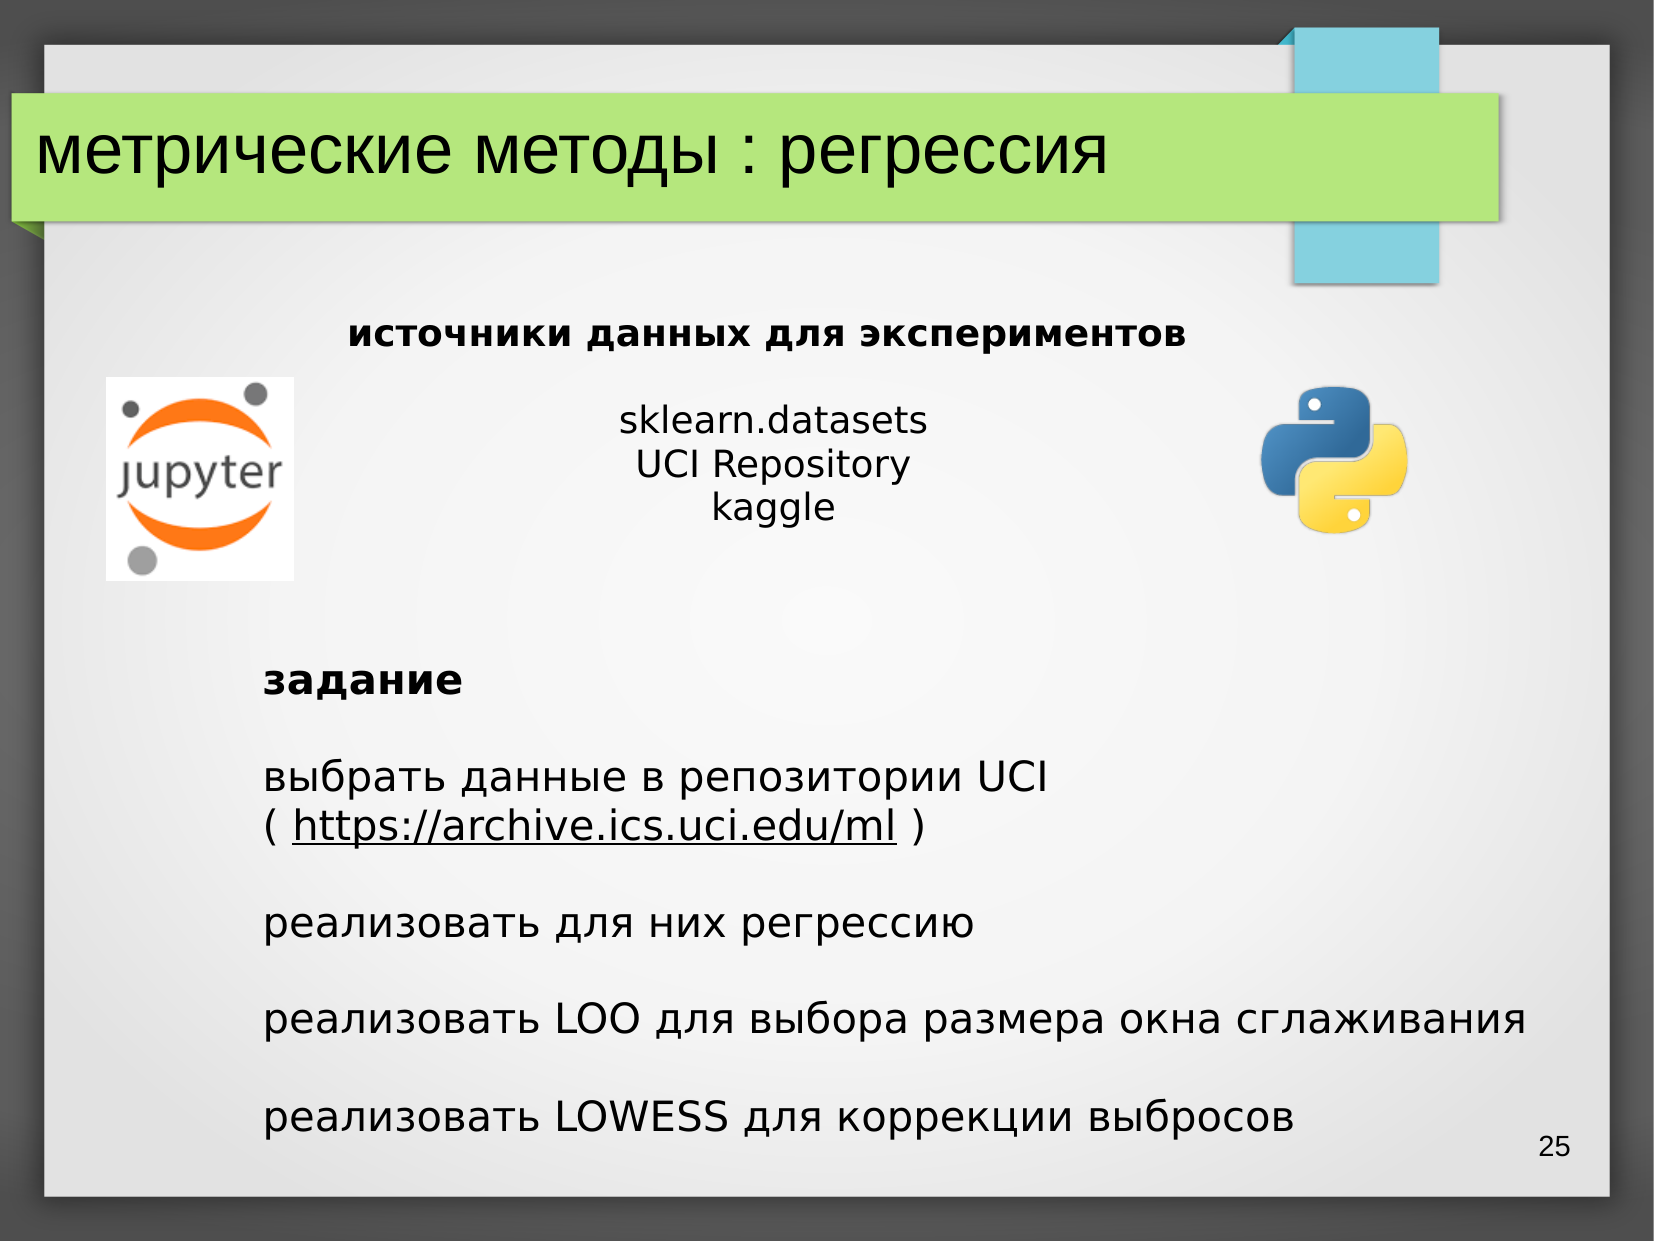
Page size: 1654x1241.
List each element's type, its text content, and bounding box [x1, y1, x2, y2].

text_box источники данных для экспериментов sklearn.datasets UCI Repository kaggle [283, 304, 1264, 547]
title метрические методы : регрессия [35, 108, 1170, 190]
picture [0, 0, 1654, 1241]
text_box задание выбрать данные в репозитории UCI ( https://archive.ics.uci.edu/ml ) реализовать для них регрессию реализовать LOO для выбора размера окна сглаживания реализовать LOWESS для коррекции выбросов [248, 648, 1560, 1171]
